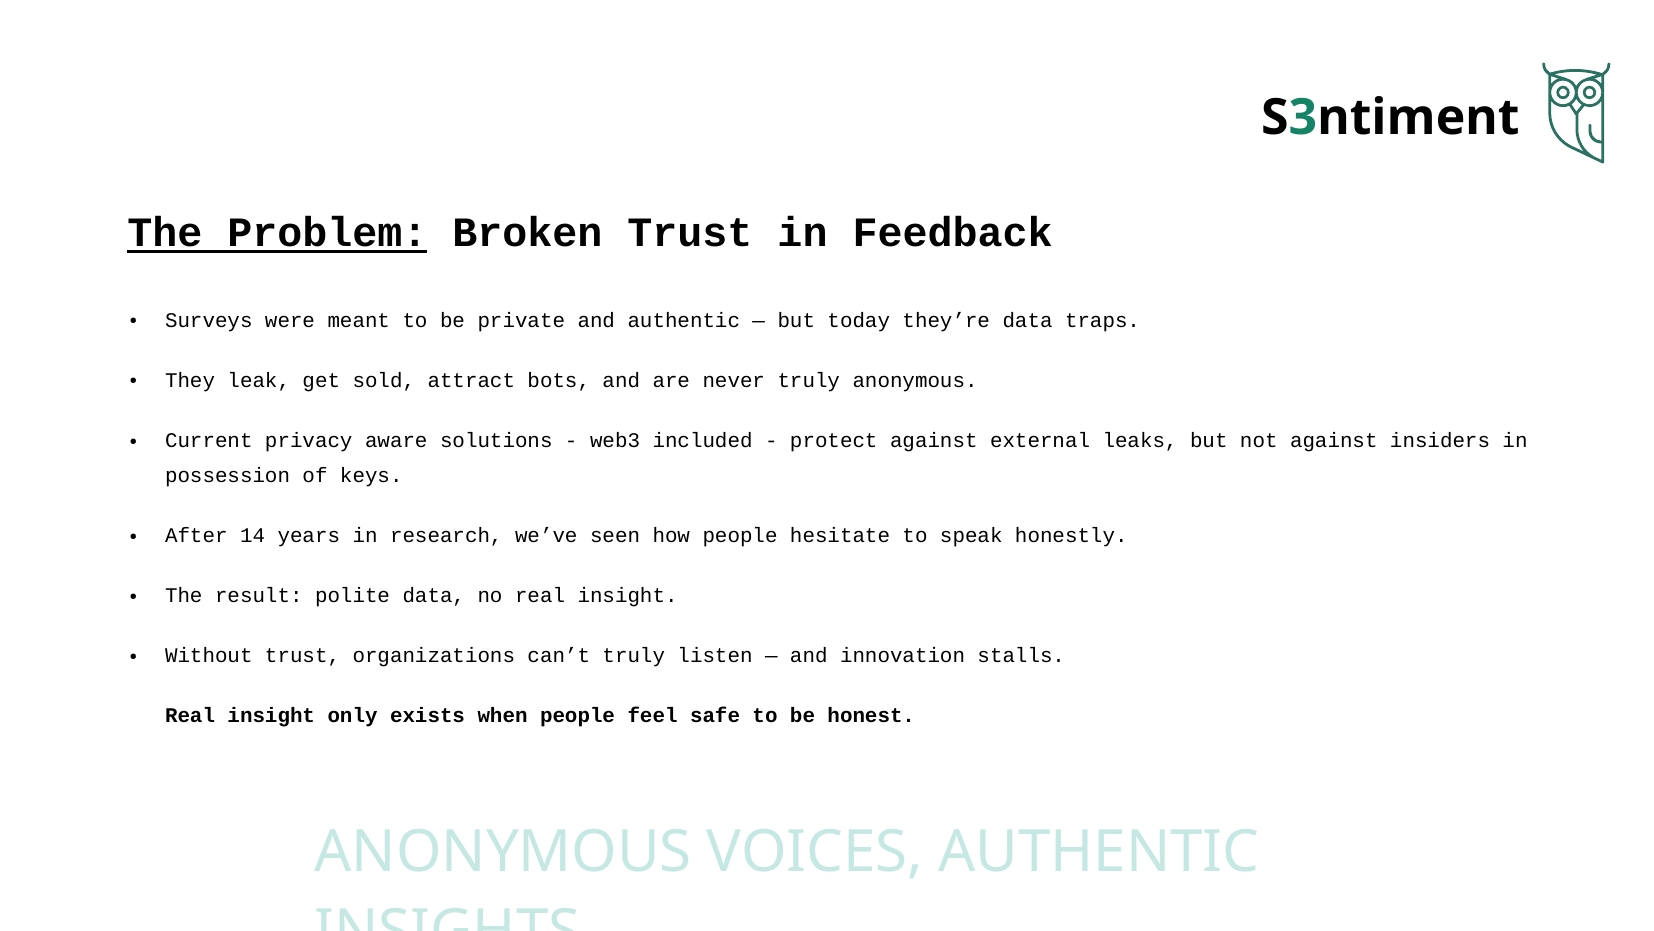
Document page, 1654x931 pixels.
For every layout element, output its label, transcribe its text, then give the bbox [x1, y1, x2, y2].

text_box The Problem: Broken Trust in Feedback [112, 204, 1351, 321]
subtitle Surveys were meant to be private and authentic — but today they’re data traps. They leak, get sold, attract bots, and are never truly anonymous. Current privacy aware solutions - web3 included - protect against external leaks, but not against insiders in possession of keys. After 14 years in research, we’ve seen how people hesitate to speak honestly. The result: polite data, no real insight. Without trust, organizations can’t truly listen — and innovation stalls. Real insight only exists when people feel safe to be honest. [129, 251, 1618, 885]
text_box ANONYMOUS VOICES, AUTHENTIC INSIGHTS [300, 801, 1351, 931]
title S3ntiment [82, 37, 1520, 193]
picture [1519, 56, 1654, 338]
